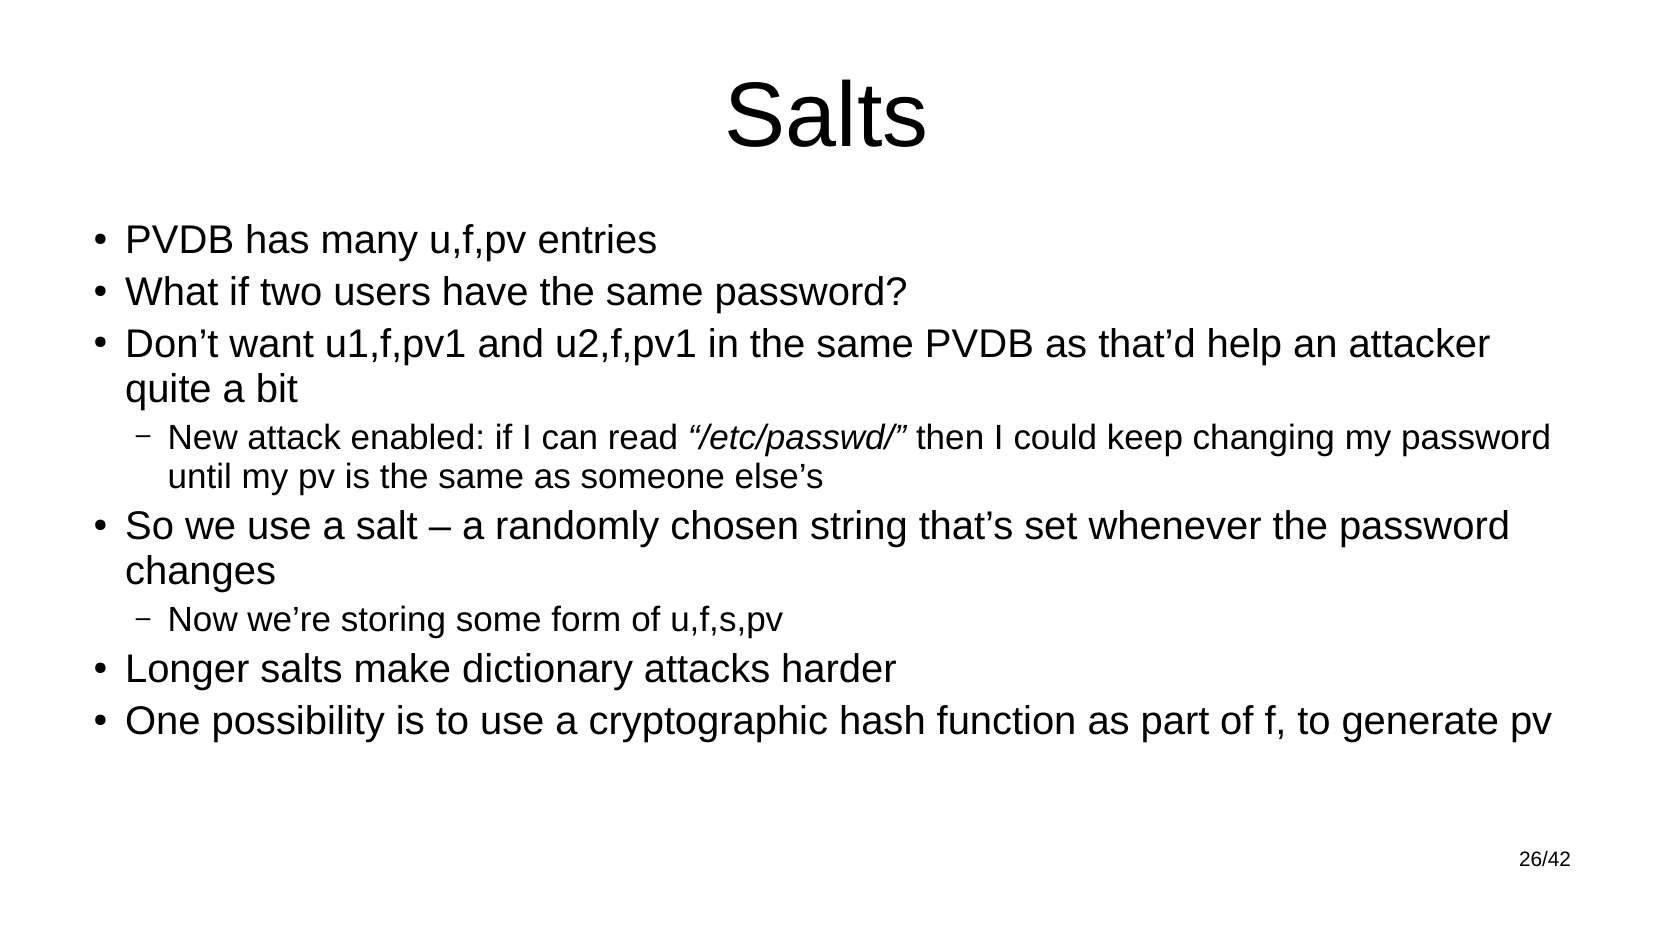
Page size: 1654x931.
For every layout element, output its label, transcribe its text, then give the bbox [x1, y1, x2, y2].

list PVDB has many u,f,pv entries What if two users have the same password? Don’t want u1,f,pv1 and u2,f,pv1 in the same PVDB as that’d help an attacker quite a bit New attack enabled: if I can read “/etc/passwd/” ​then I could keep changing my password until my pv is the same as someone else’s So we use a salt – a randomly chosen string that’s set whenever the password changes Now we’re storing some form of u,f,s,pv Longer salts make dictionary attacks harder One possibility is to use a cryptographic hash function as part of f, to generate pv [82, 217, 1571, 758]
title Salts [82, 37, 1571, 193]
